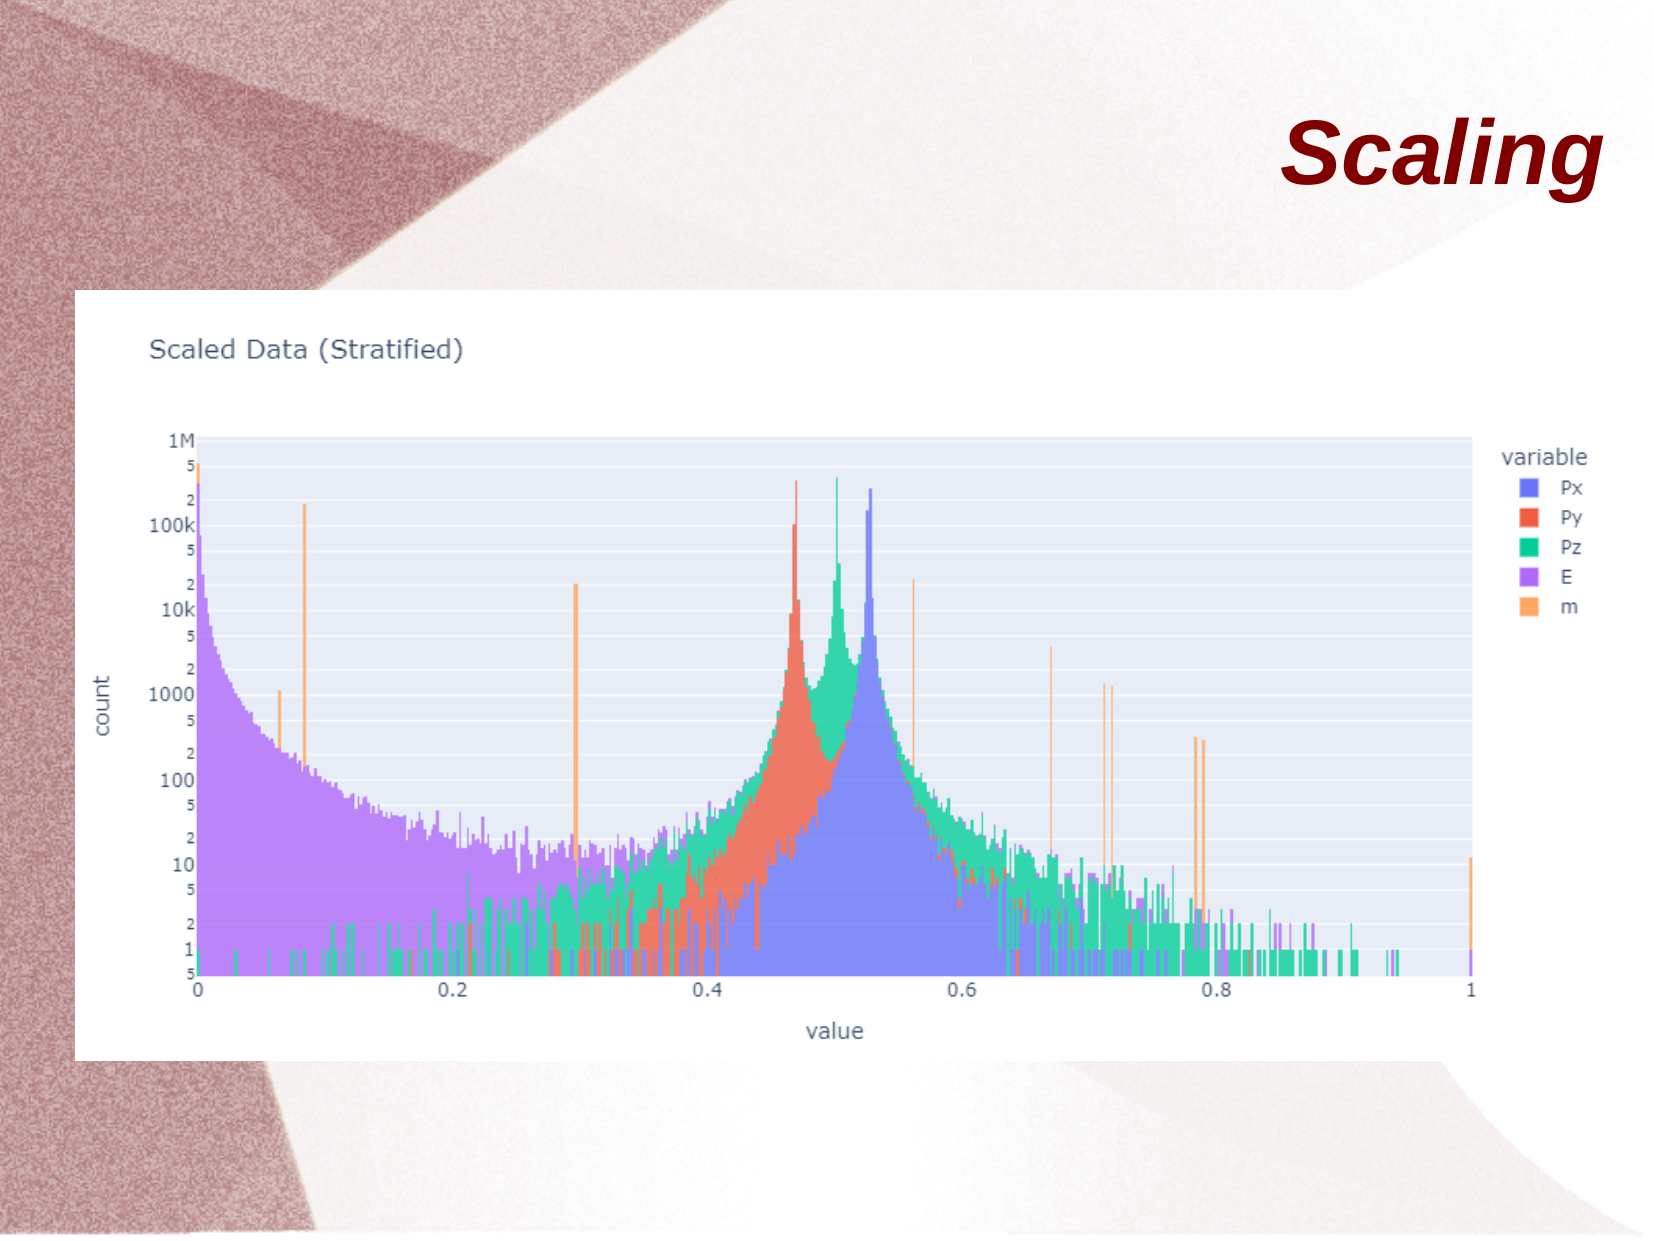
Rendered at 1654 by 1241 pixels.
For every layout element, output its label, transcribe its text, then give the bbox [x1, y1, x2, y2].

picture [0, 0, 1654, 1241]
title Scaling [596, 49, 1607, 257]
